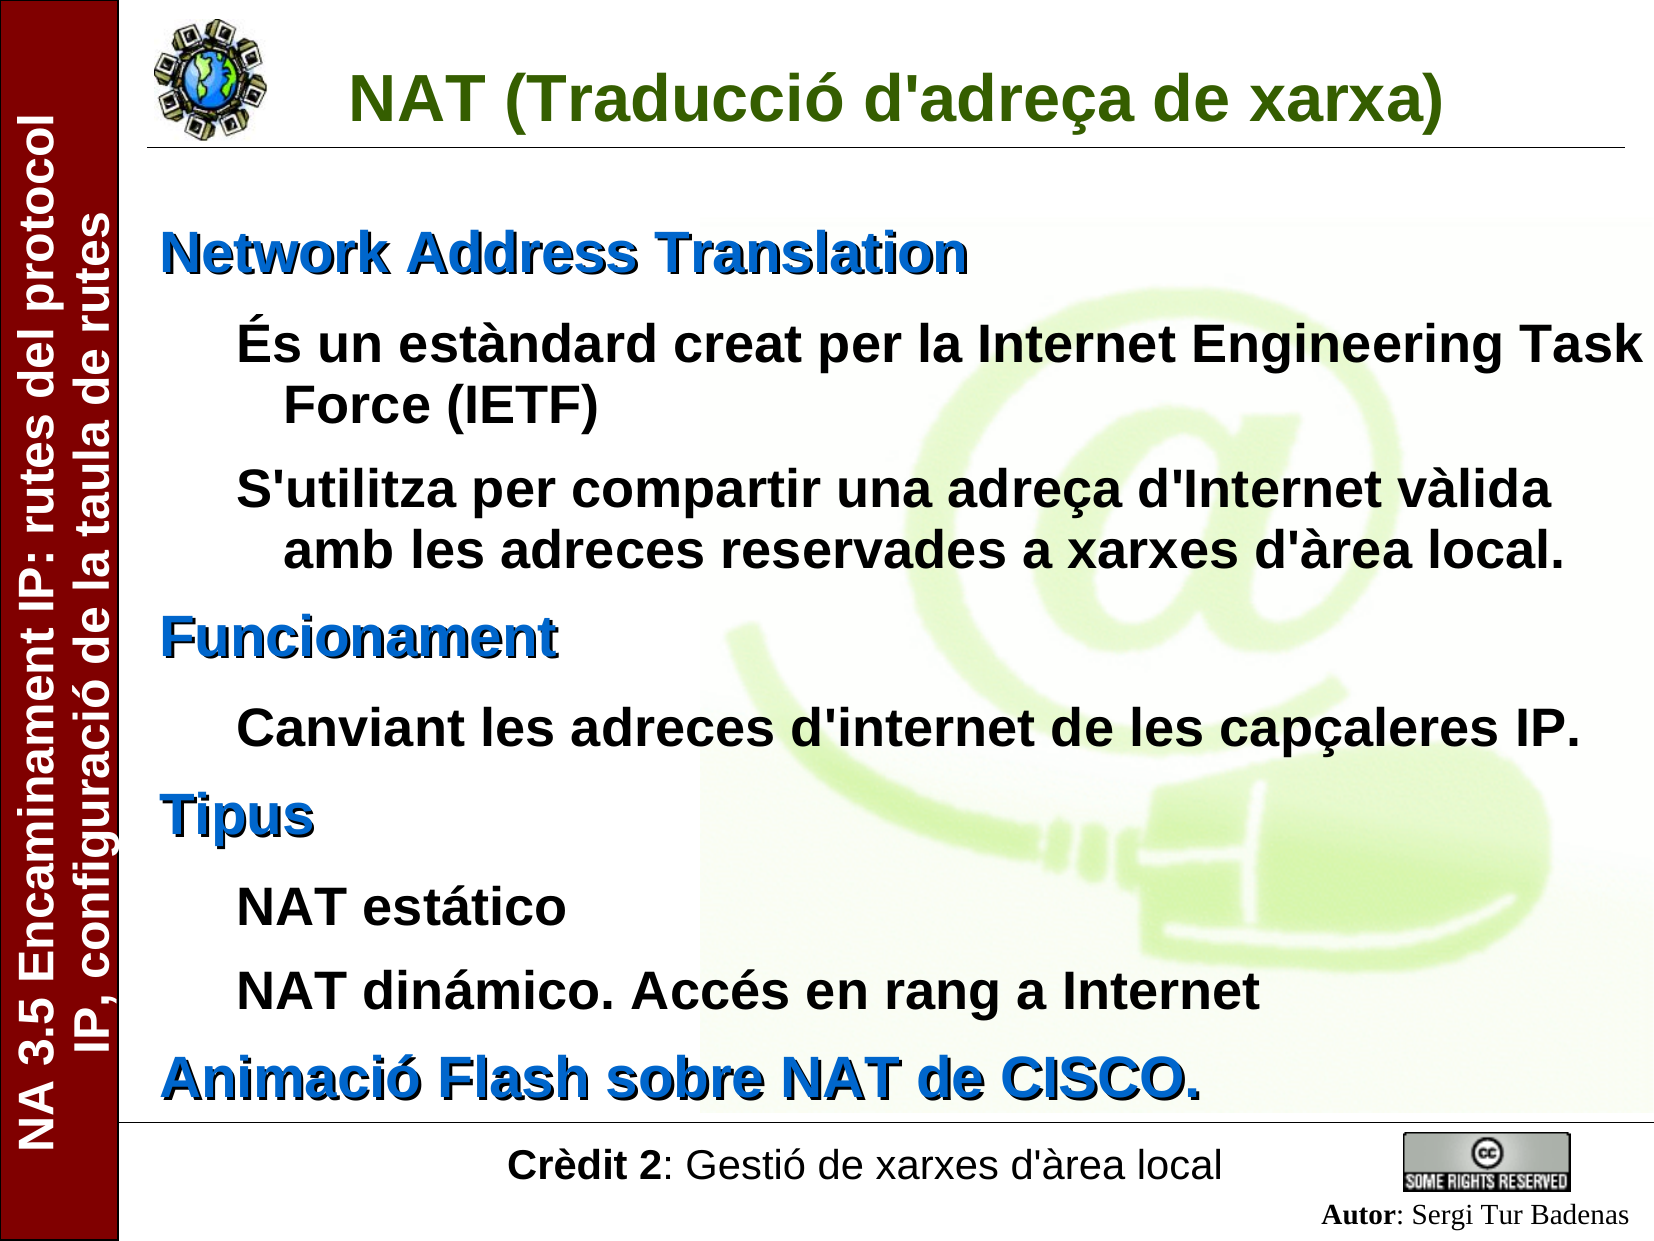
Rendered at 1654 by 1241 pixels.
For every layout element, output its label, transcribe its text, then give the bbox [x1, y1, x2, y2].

picture [154, 19, 268, 49]
list Network Address Translation És un estàndard creat per la Internet Engineering Task Force (IETF) S'utilitza per compartir una adreça d'Internet vàlida amb les adreces reservades a xarxes d'àrea local. Funcionament Canviant les adreces d'internet de les capçaleres IP. Tipus NAT estático NAT dinámico. Accés en rang a Internet Animació Flash sobre NAT de CISCO. [141, 219, 1654, 1110]
picture [1403, 1132, 1571, 1192]
title NAT (Traducció d'adreça de xarxa) [153, 49, 1642, 148]
